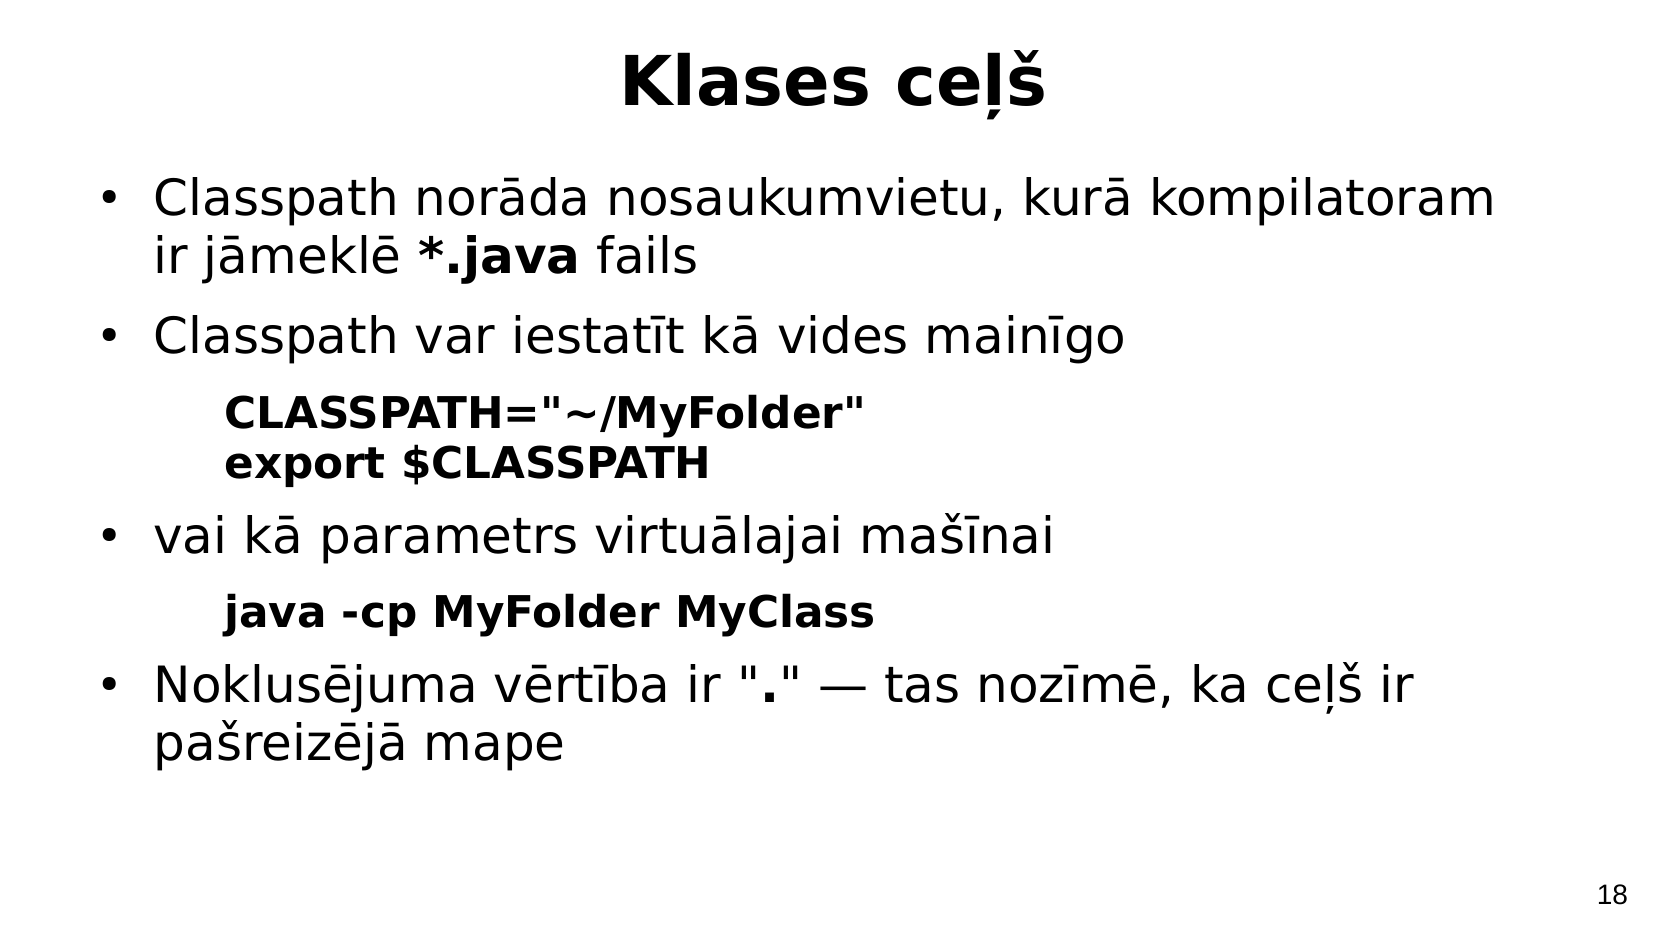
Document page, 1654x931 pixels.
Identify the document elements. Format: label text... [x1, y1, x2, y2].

list Classpath norāda nosaukumvietu, kurā kompilatoram ir jāmeklē *.java fails Classpath var iestatīt kā vides mainīgo CLASSPATH="~/MyFolder" export $CLASSPATH vai kā parametrs virtuālajai mašīnai java -cp MyFolder MyClass Noklusējuma vērtība ir "." — tas nozīmē, ka ceļš ir pašreizējā mape [82, 168, 1538, 889]
title Klases ceļš [36, 41, 1632, 122]
